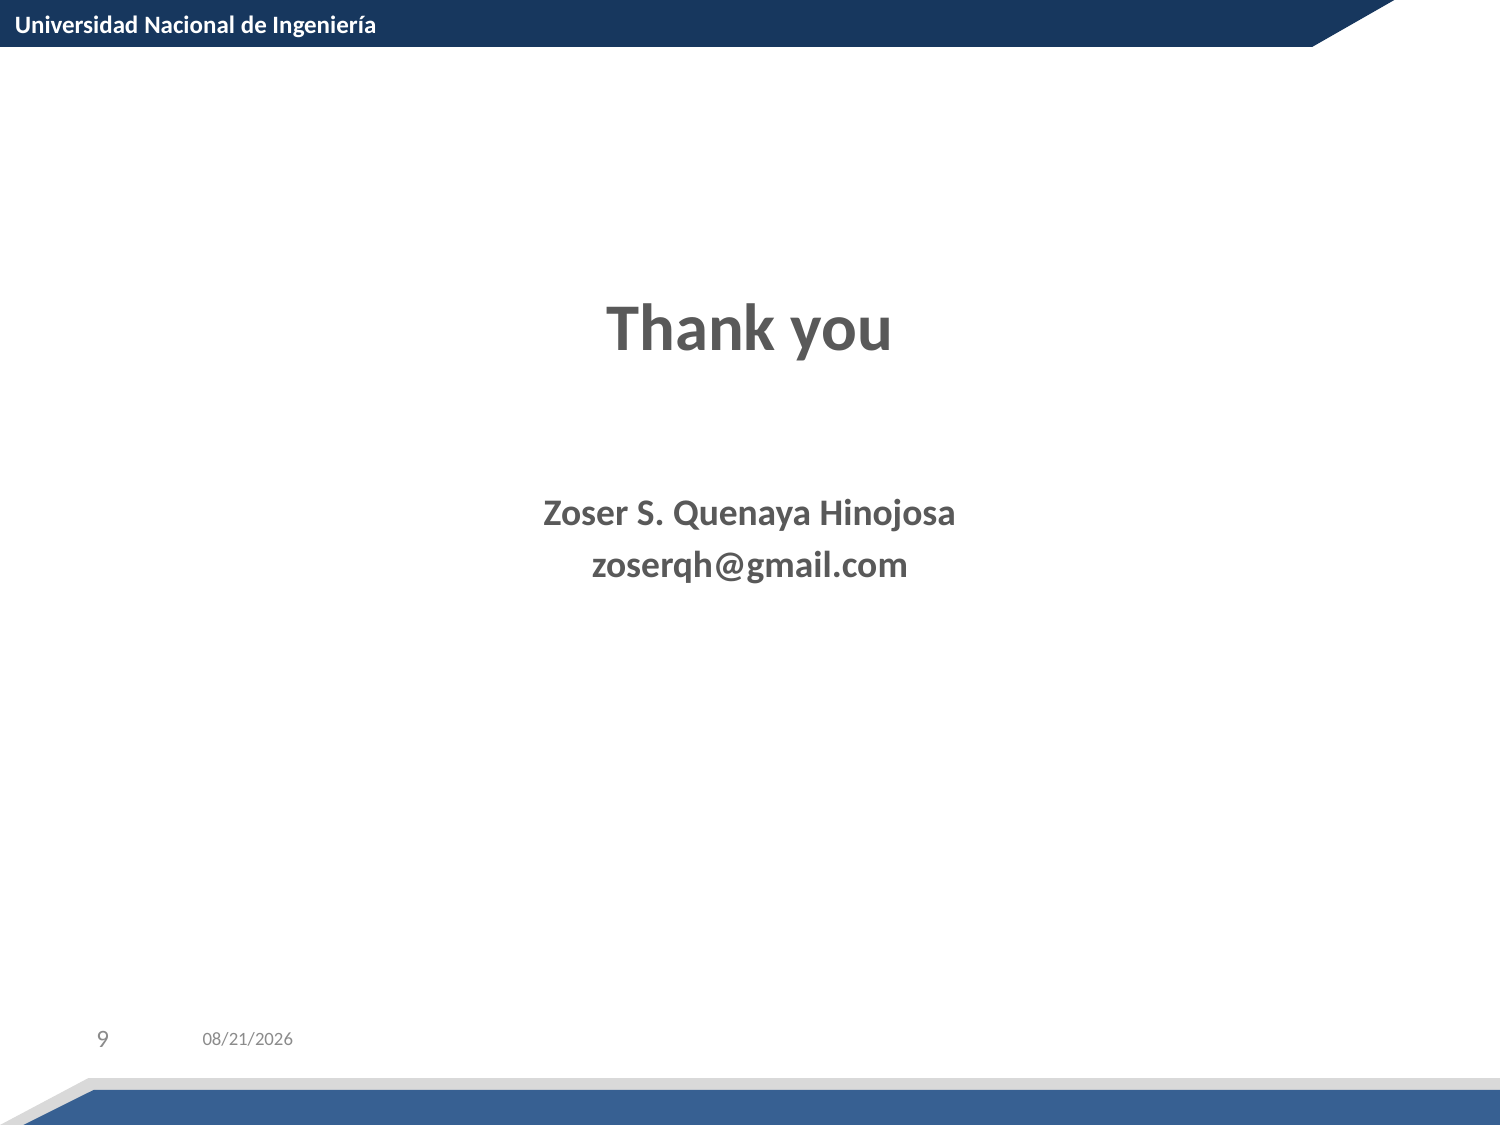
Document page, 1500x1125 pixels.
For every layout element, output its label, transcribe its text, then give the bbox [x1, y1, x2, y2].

slide_number 10/03/2018 [187, 1007, 364, 1068]
text_box Universidad Nacional de Ingeniería [0, 0, 1395, 47]
slide_number <number> [58, 1007, 125, 1068]
list Zoser S. Quenaya Hinojosa zoserqh@gmail.com [112, 480, 1388, 1000]
title Thank you [112, 275, 1388, 387]
text_box [0, 1078, 1500, 1125]
